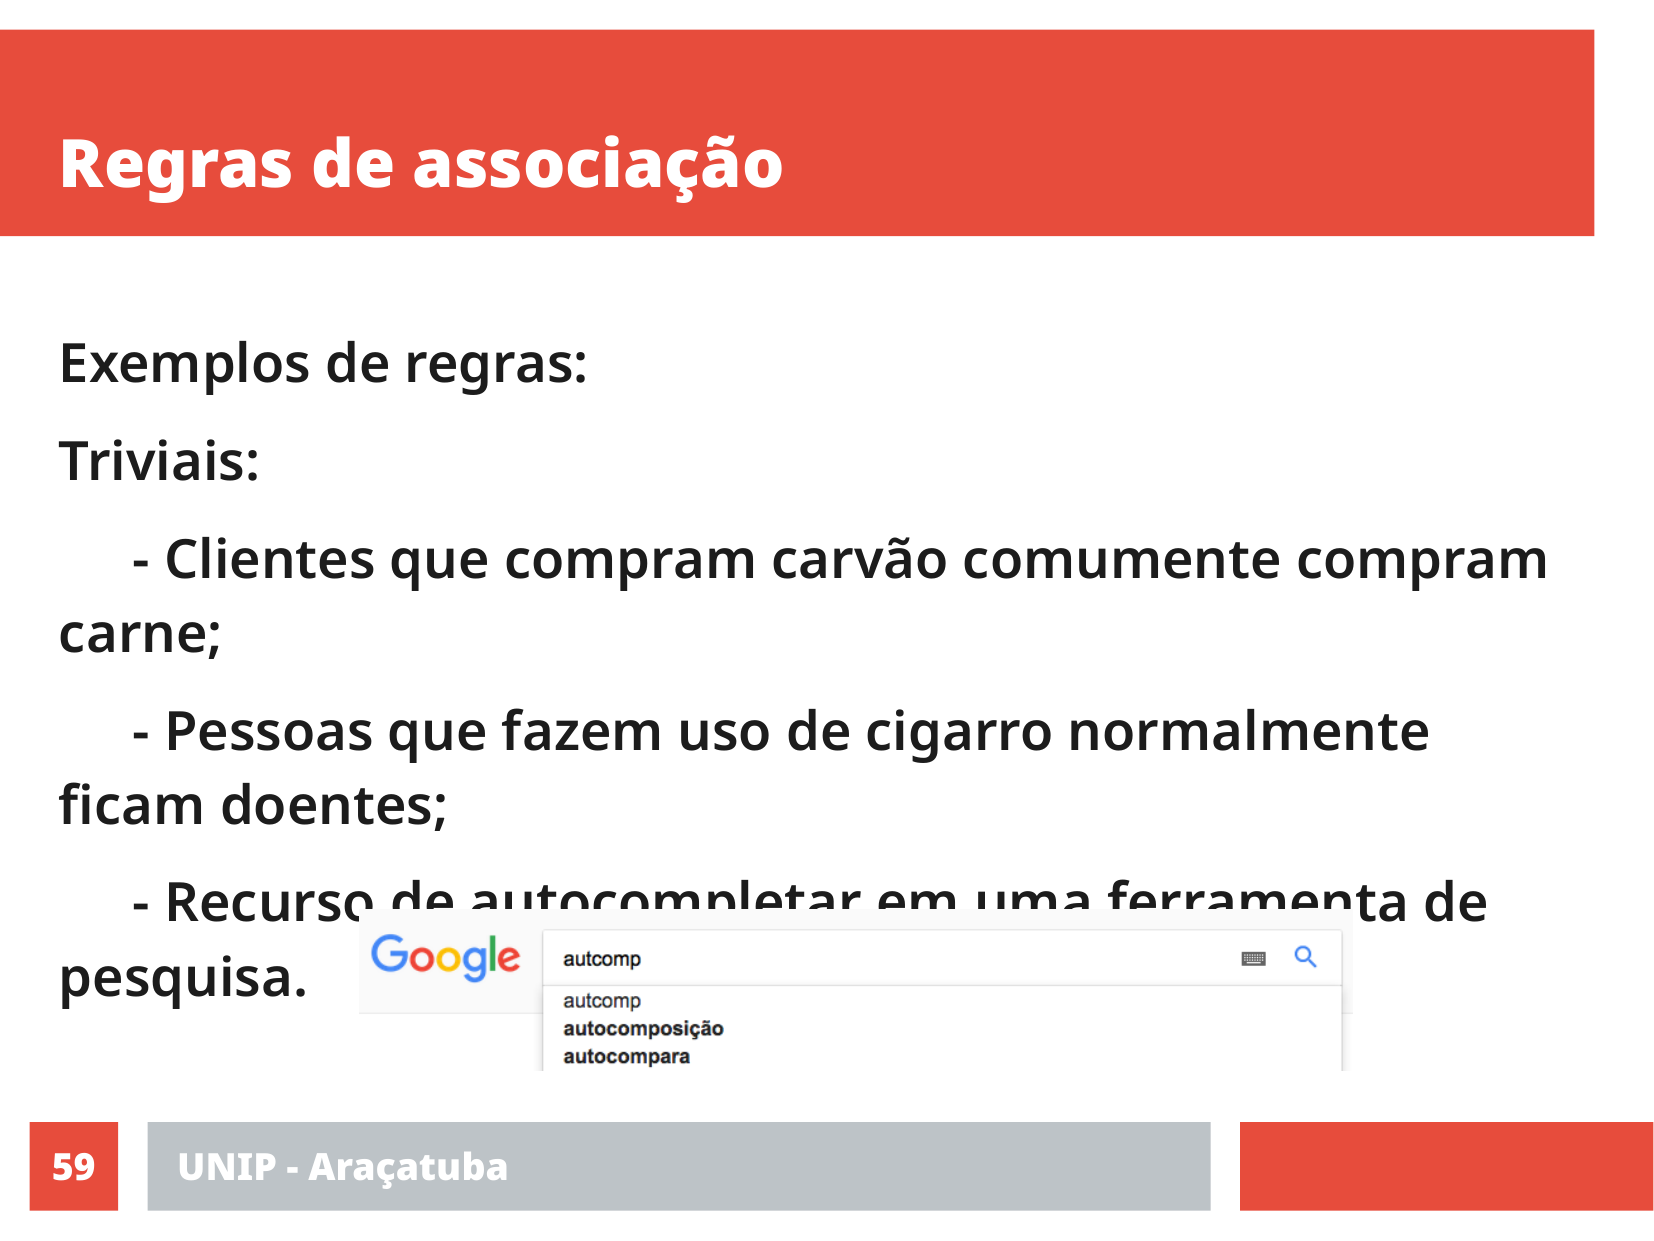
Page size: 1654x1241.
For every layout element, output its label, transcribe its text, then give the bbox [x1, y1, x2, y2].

list Exemplos de regras: Triviais: - Clientes que compram carvão comumente compram carne; - Pessoas que fazem uso de cigarro normalmente ficam doentes; - Recurso de autocompletar em uma ferramenta de pesquisa. [59, 324, 1565, 1093]
title Regras de associação [59, 59, 1595, 207]
picture [359, 909, 1353, 1071]
